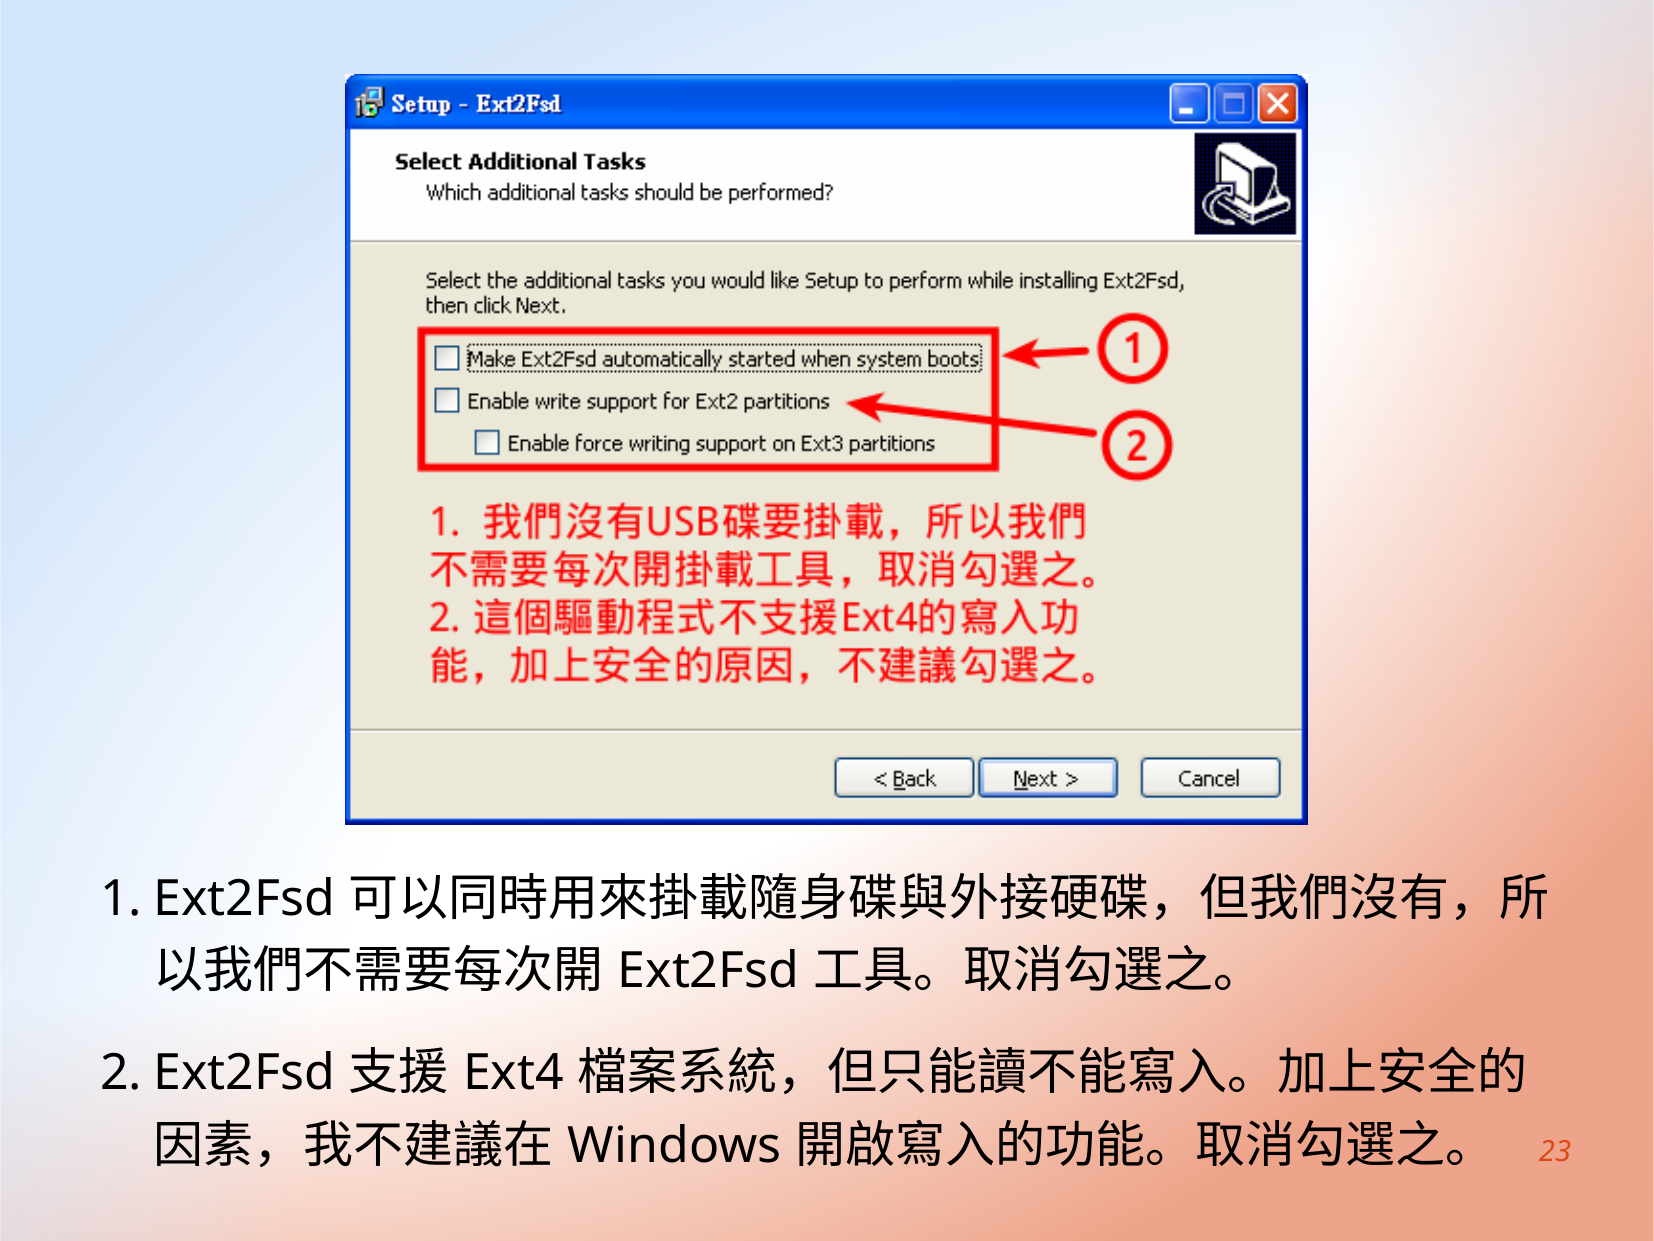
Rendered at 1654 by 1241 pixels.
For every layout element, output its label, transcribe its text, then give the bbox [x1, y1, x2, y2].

list Ext2Fsd可以同時用來掛載隨身碟與外接硬碟，但我們沒有，所以我們不需要每次開Ext2Fsd工具。取消勾選之。 Ext2Fsd支援Ext4檔案系統，但只能讀不能寫入。加上安全的因素，我不建議在Windows開啟寫入的功能。取消勾選之。 [82, 857, 1571, 1201]
picture [0, 0, 1654, 1241]
